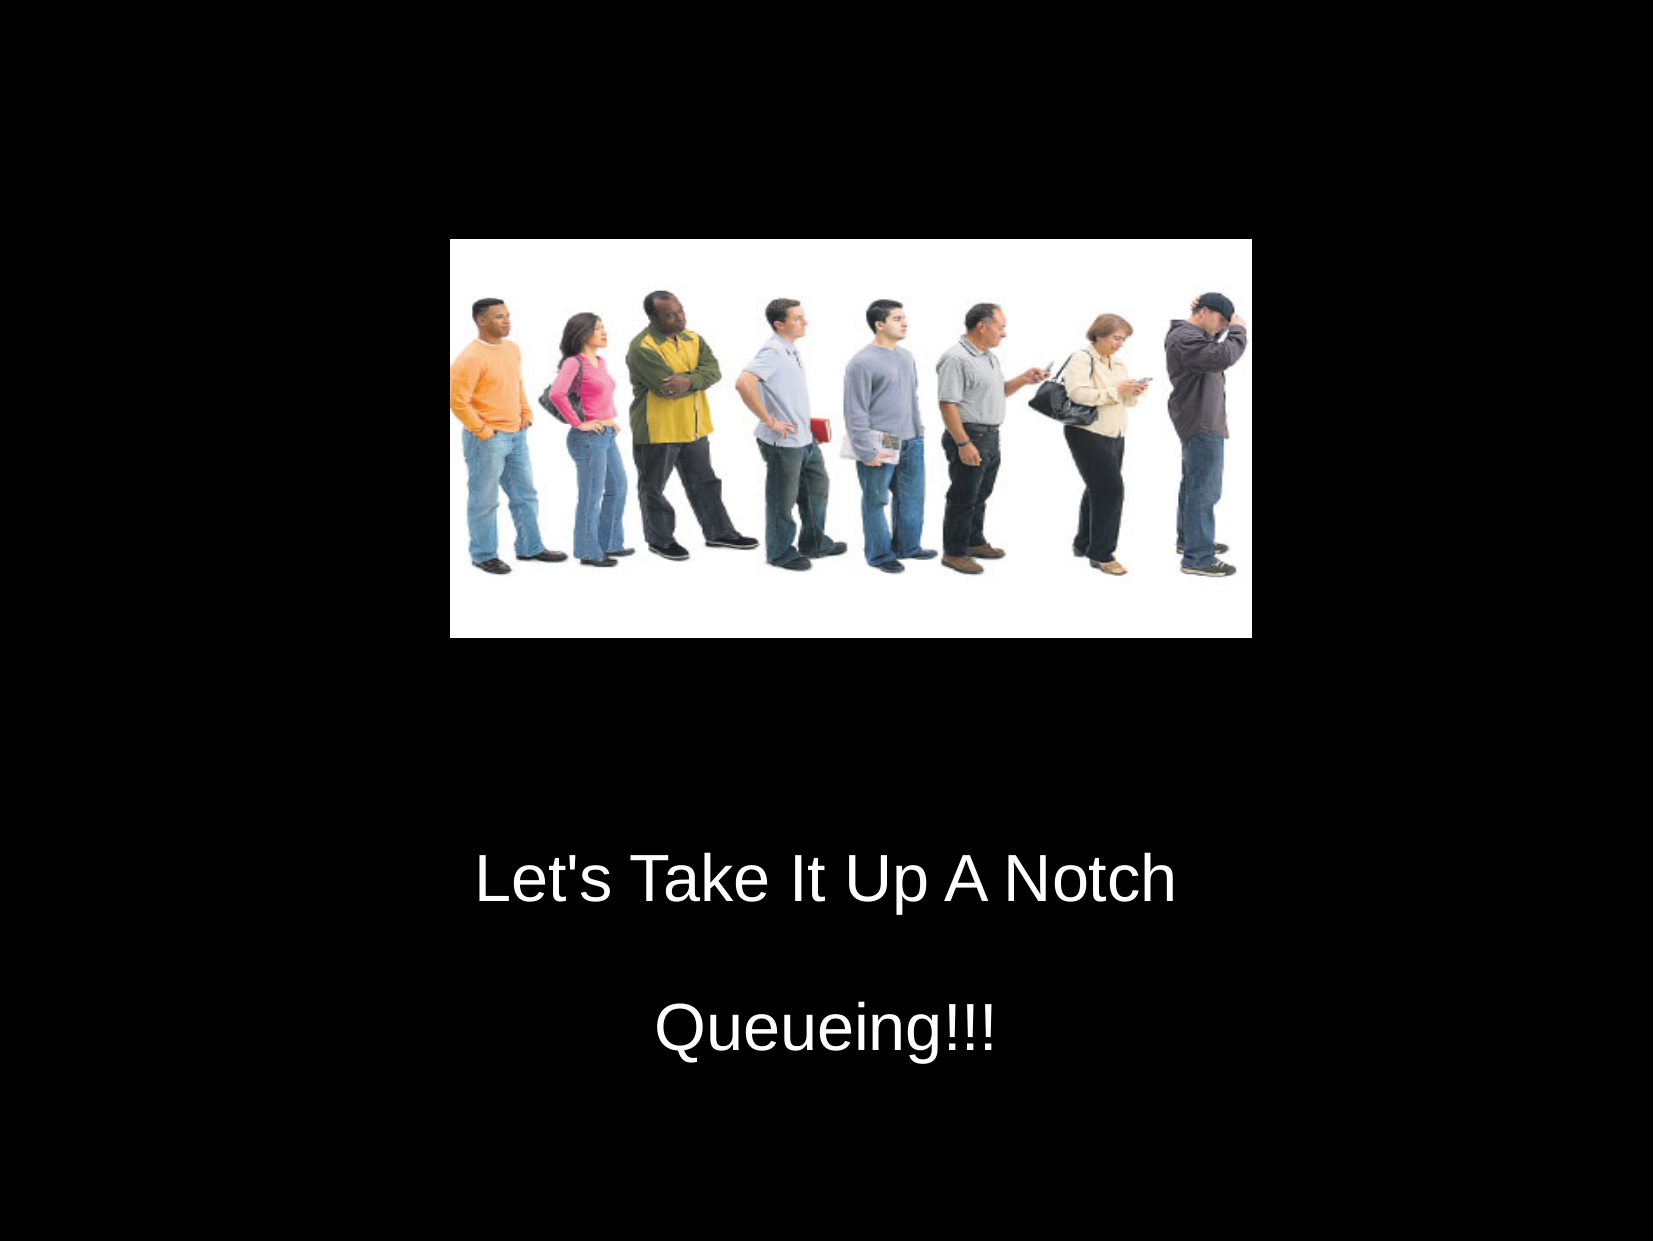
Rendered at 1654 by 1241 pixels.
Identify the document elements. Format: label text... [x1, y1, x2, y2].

picture [450, 239, 1252, 638]
subtitle Let's Take It Up A Notch Queueing!!! [82, 49, 1571, 1109]
